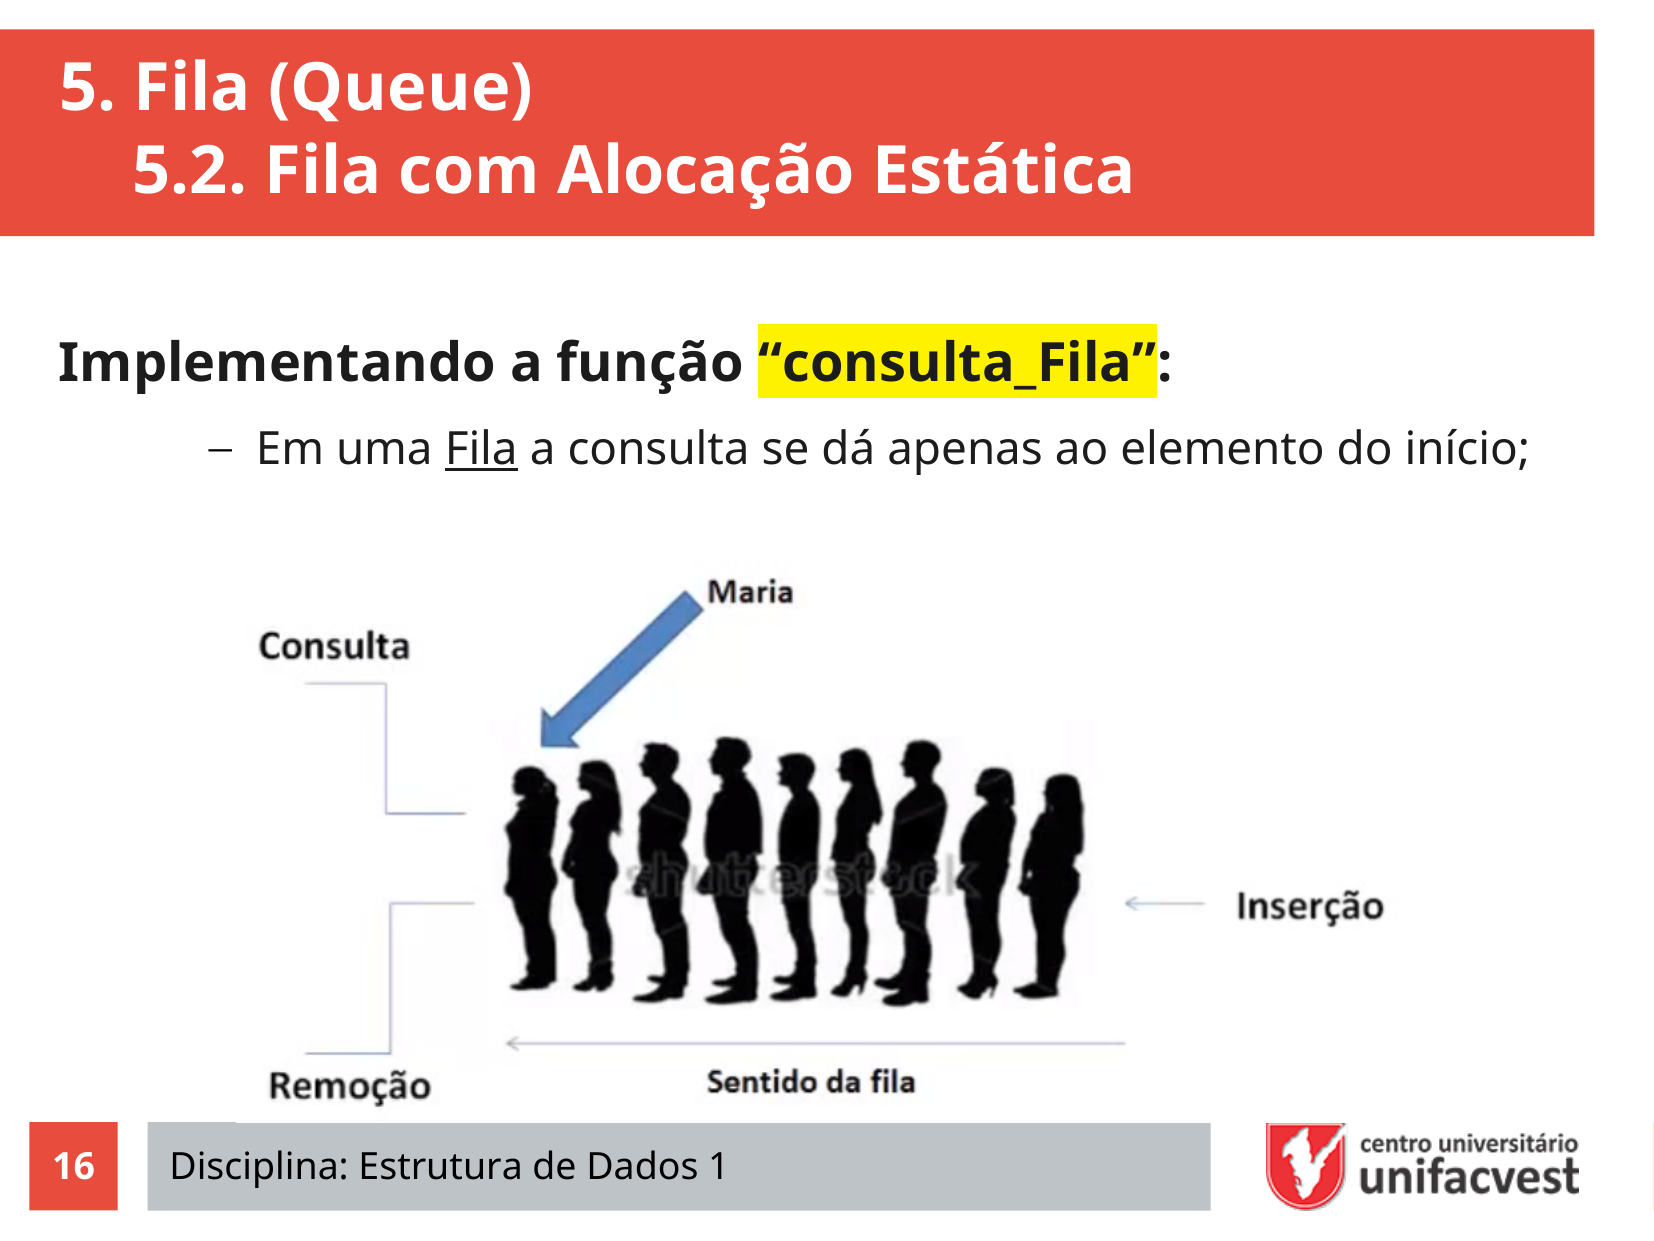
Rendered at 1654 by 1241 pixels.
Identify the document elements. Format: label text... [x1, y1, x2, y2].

picture [236, 549, 1579, 1211]
title 5. Fila (Queue) 5.2. Fila com Alocação Estática [59, 59, 1595, 207]
text_box Disciplina: Estrutura de Dados 1 [154, 1132, 1205, 1196]
text_box [1238, 1120, 1654, 1212]
list Implementando a função “consulta_Fila”: Em uma Fila a consulta se dá apenas ao elemento do início; [59, 324, 1566, 1093]
